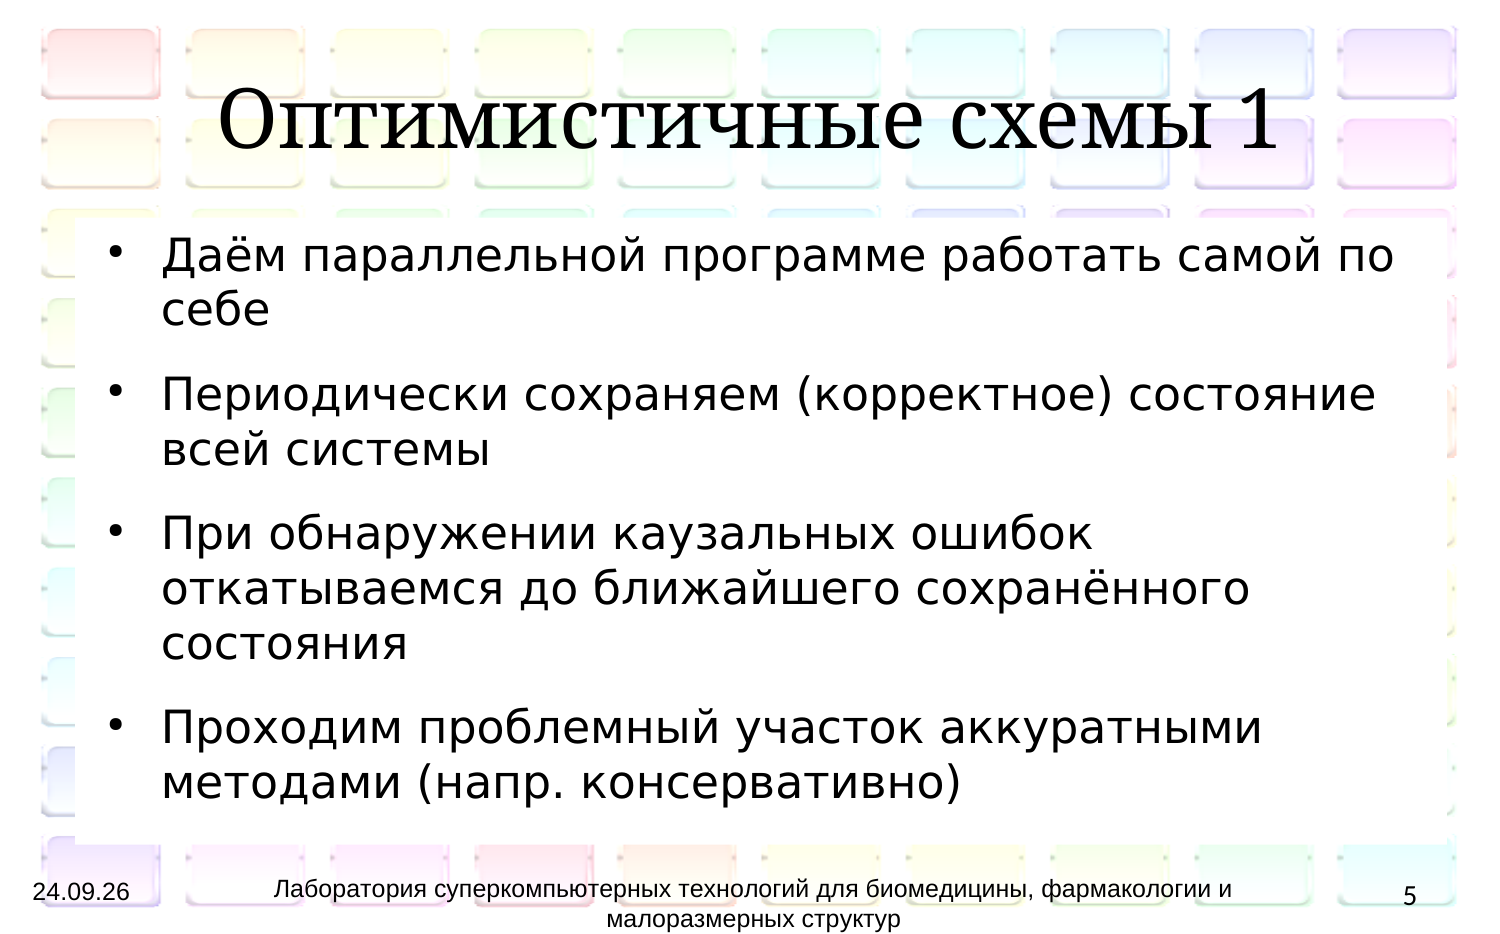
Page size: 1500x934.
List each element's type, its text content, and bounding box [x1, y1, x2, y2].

picture [0, 0, 1500, 934]
list Даём параллельной программе работать самой по себе Периодически сохраняем (корректное) состояние всей системы При обнаружении каузальных ошибок откатываемся до ближайшего сохранённого состояния Проходим проблемный участок аккуратными методами (напр. консервативно) [75, 217, 1447, 845]
text_box 14.04.14 [17, 868, 184, 918]
title Оптимистичные схемы 1 [75, 37, 1426, 193]
text_box Лаборатория суперкомпьютерных технологий для биомедицины, фармакологии и малоразмерных структур [171, 864, 1338, 915]
text_box <номер> [1387, 868, 1473, 918]
